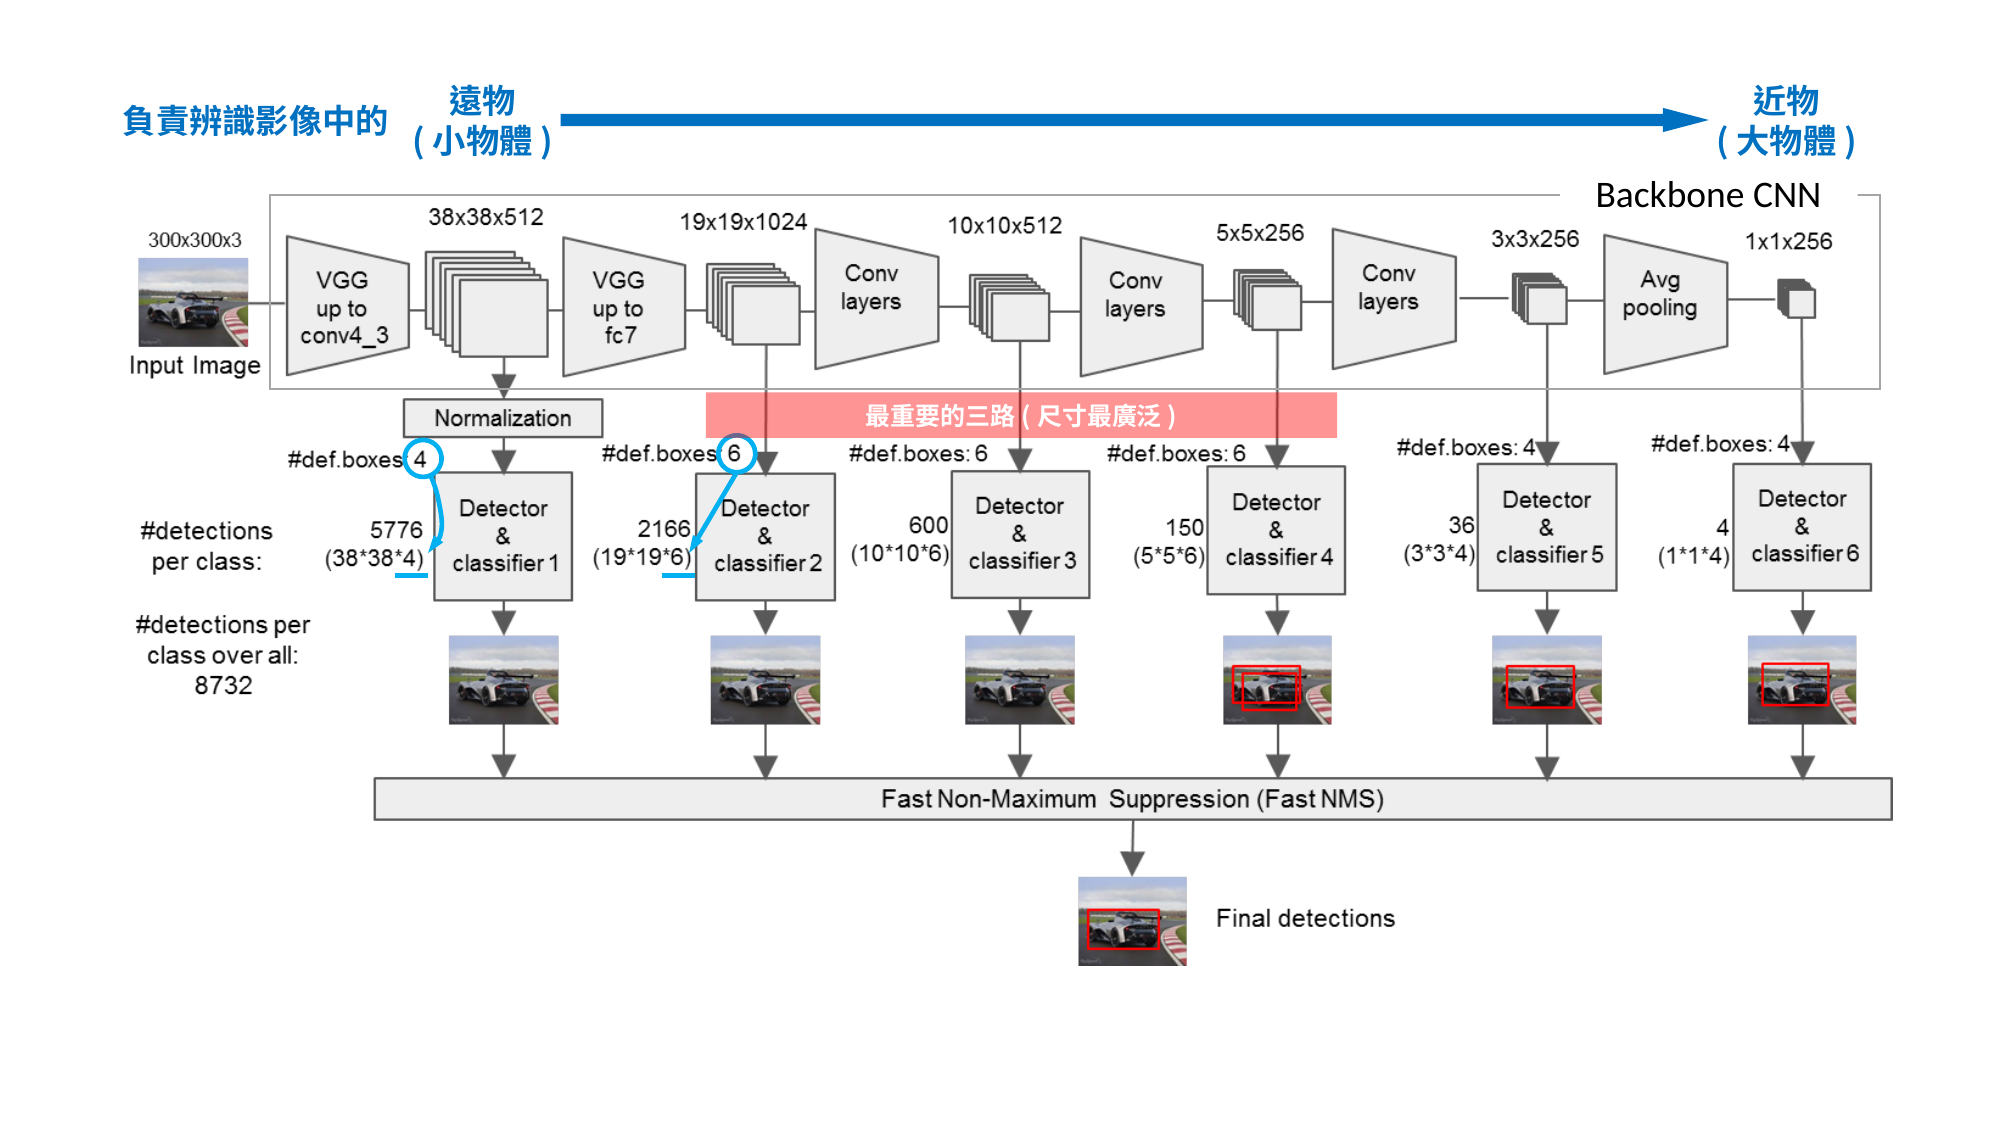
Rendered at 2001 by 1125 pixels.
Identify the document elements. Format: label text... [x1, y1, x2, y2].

picture [271, 196, 1879, 388]
text_box 負責辨識影像中的 [107, 93, 397, 149]
text_box Backbone CNN [1560, 162, 1858, 223]
picture [107, 185, 1893, 966]
text_box 遠物 (小物體) [397, 72, 569, 169]
text_box 近物 (大物體) [1701, 72, 1873, 169]
text_box 最重要的三路(尺寸最廣泛) [705, 392, 1338, 438]
text_box [560, 107, 1709, 133]
